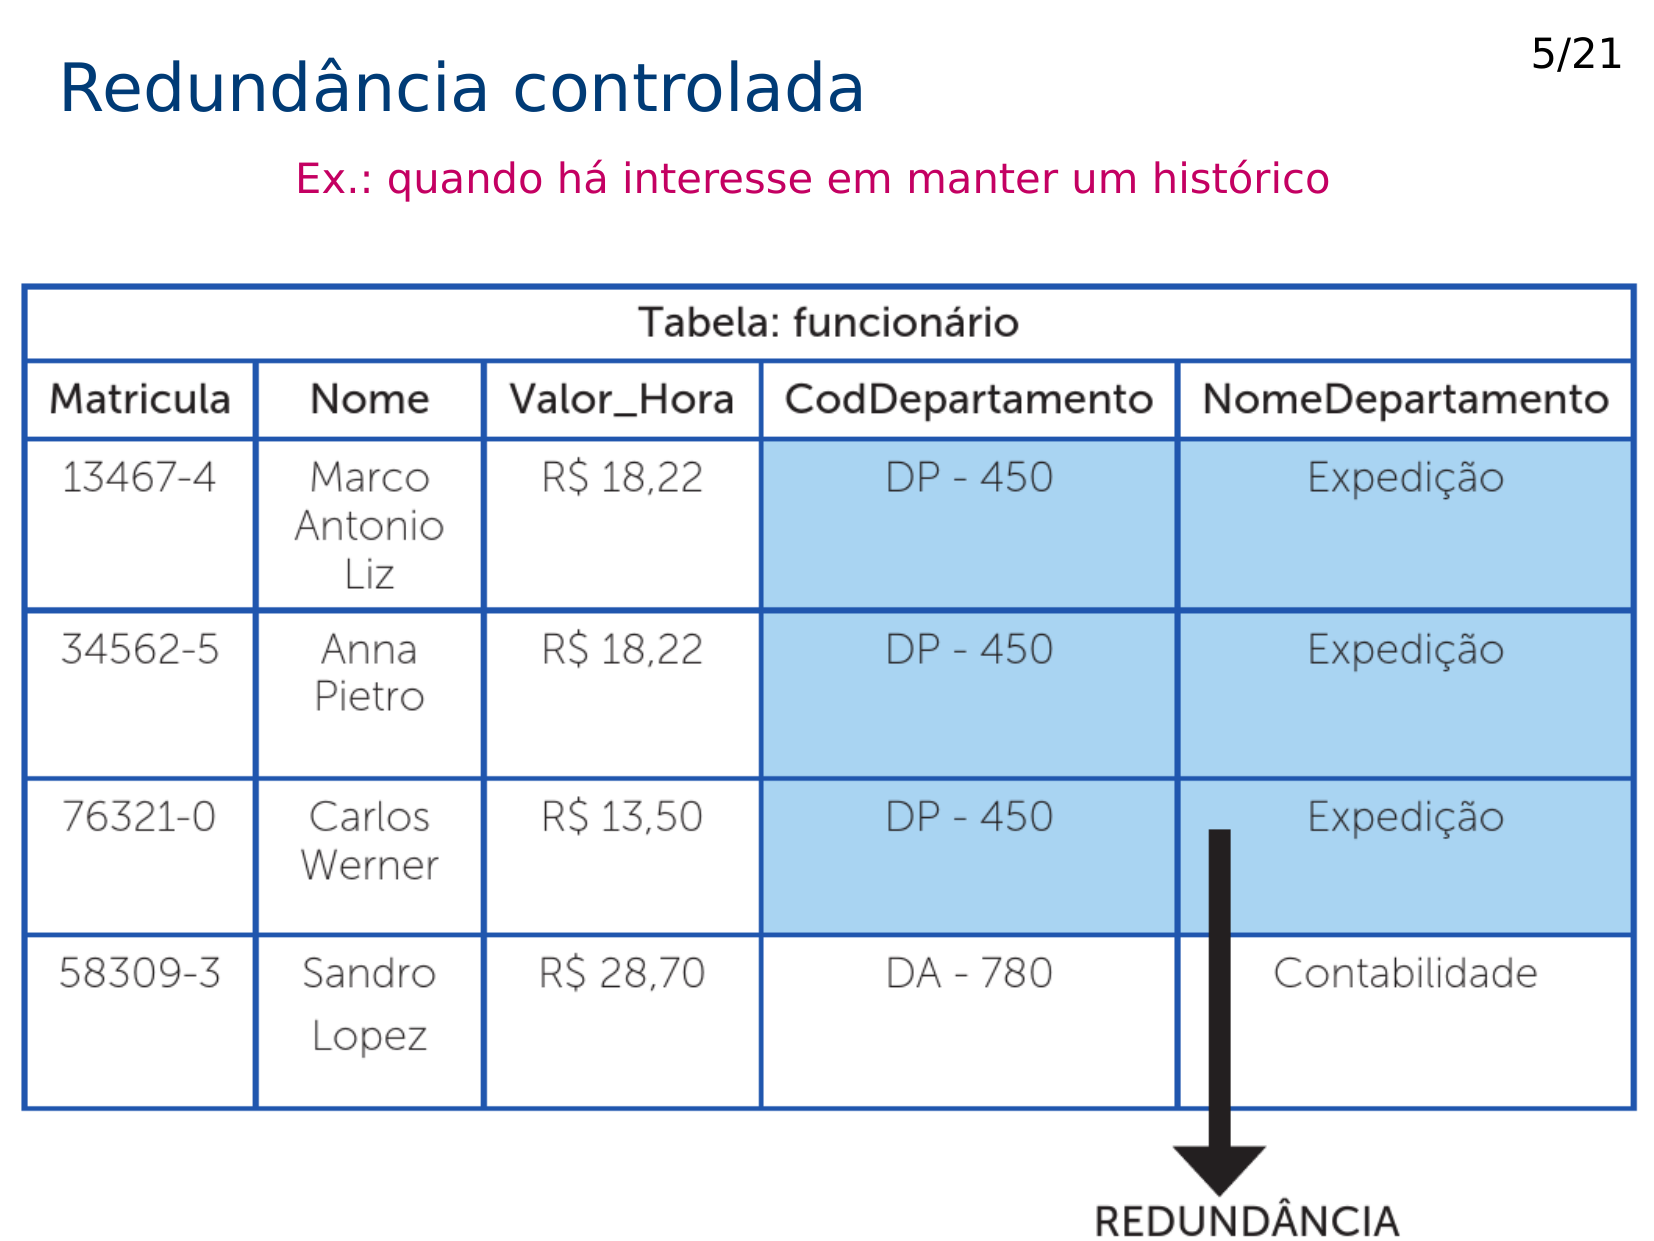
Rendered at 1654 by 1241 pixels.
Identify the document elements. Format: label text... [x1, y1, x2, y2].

text_box Ex.: quando há interesse em manter um histórico [280, 147, 1347, 211]
picture [17, 279, 1645, 1241]
title Redundância controlada [59, 29, 1506, 148]
